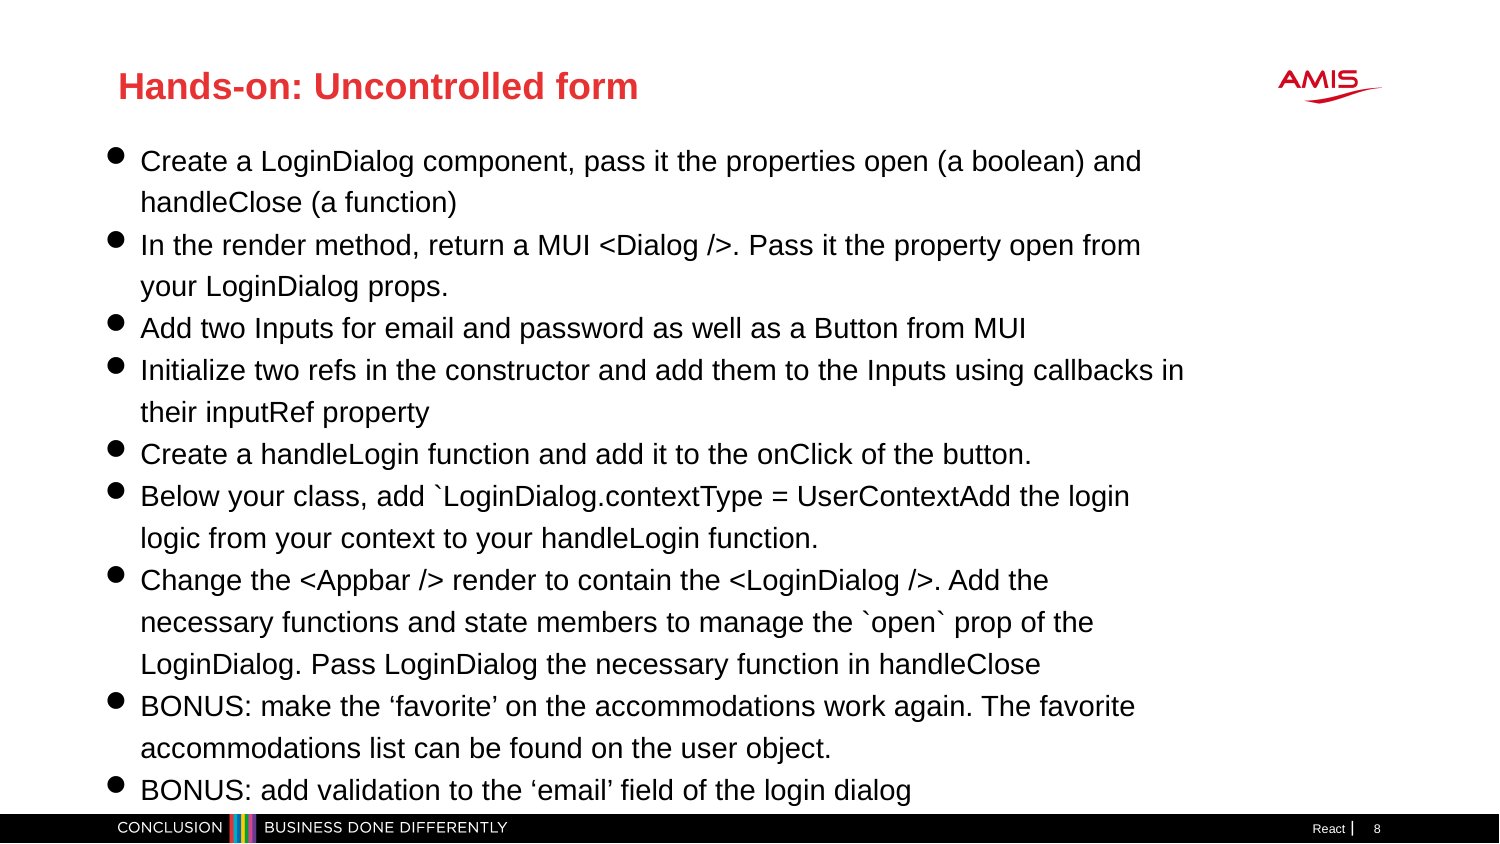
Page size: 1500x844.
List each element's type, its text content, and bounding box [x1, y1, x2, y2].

text_box Hands-on: Uncontrolled form [118, 47, 1204, 129]
picture [239, 814, 1499, 843]
text_box <number> [1358, 820, 1381, 838]
text_box Create a LoginDialog component, pass it the properties open (a boolean) and handleClose (a function) In the render method, return a MUI <Dialog />. Pass it the property open from your LoginDialog props. Add two Inputs for email and password as well as a Button from MUI Initialize two refs in the constructor and add them to the Inputs using callbacks in their inputRef property Create a handleLogin function and add it to the onClick of the button. Below your class, add `LoginDialog.contextType = UserContextAdd the login logic from your context to your handleLogin function. Change the <Appbar /> render to contain the <LoginDialog />. Add the necessary functions and state members to manage the `open` prop of the LoginDialog. Pass LoginDialog the necessary function in handleClose BONUS: make the ‘favorite’ on the accommodations work again. The favorite accommodations list can be found on the user object. BONUS: add validation to the ‘email’ field of the login dialog [104, 134, 1191, 772]
text_box React [814, 820, 1346, 838]
picture [1204, 58, 1387, 106]
picture [0, 814, 236, 843]
